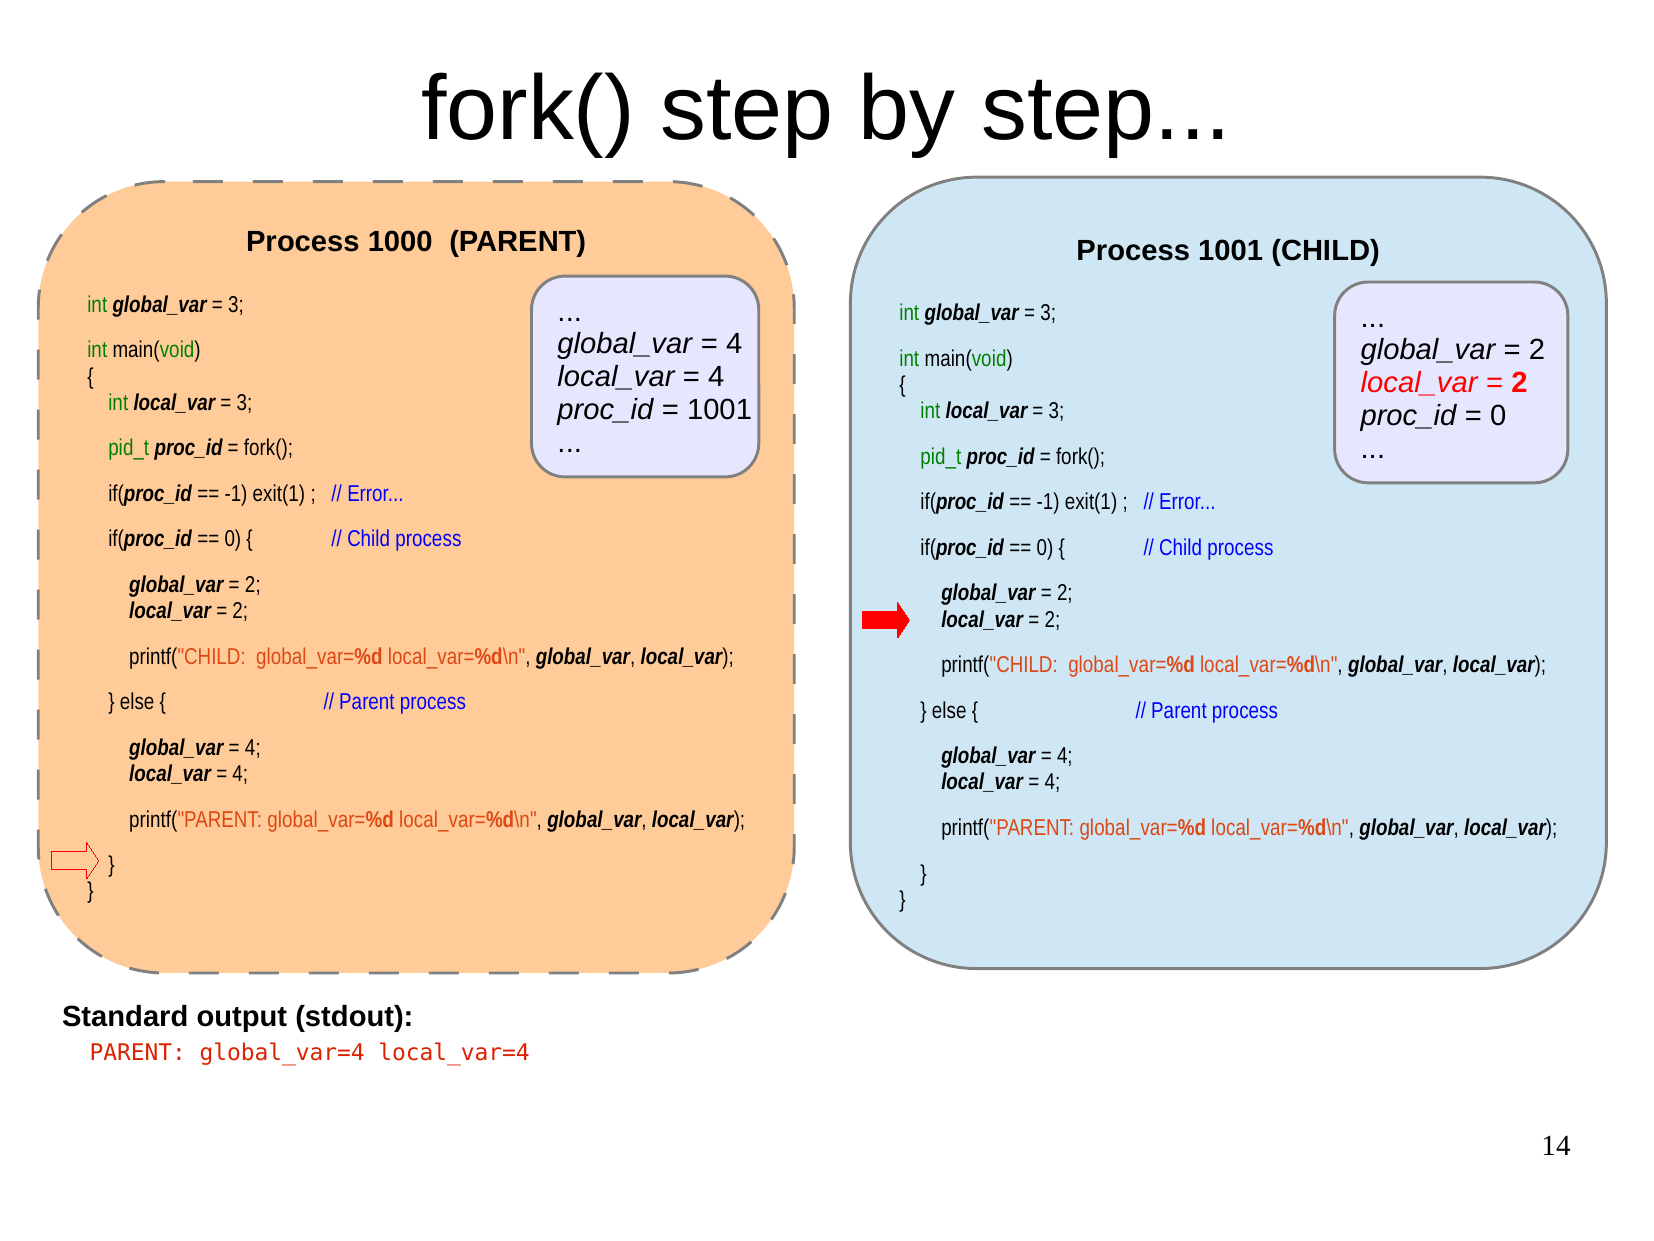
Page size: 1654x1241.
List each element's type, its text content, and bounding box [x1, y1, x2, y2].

text_box [862, 602, 910, 638]
text_box Process 1000 (PARENT) int global_var = 3; int main(void) { int local_var = 3; pid_t proc_id = fork(); if(proc_id == -1) exit(1) ; // Error... if(proc_id == 0) { // Child process global_var = 2; local_var = 2; printf("CHILD: global_var=%d local_var=%d\n", global_var, local_var); } else { // Parent process global_var = 4; local_var = 4; printf("PARENT: global_var=%d local_var=%d\n", global_var, local_var); } } [38, 181, 795, 973]
text_box Standard output (stdout): PARENT: global_var=4 local_var=4 [47, 992, 1619, 1193]
title fork() step by step... [82, 49, 1571, 166]
text_box Process 1001 (CHILD) int global_var = 3; int main(void) { int local_var = 3; pid_t proc_id = fork(); if(proc_id == -1) exit(1) ; // Error... if(proc_id == 0) { // Child process global_var = 2; local_var = 2; printf("CHILD: global_var=%d local_var=%d\n", global_var, local_var); } else { // Parent process global_var = 4; local_var = 4; printf("PARENT: global_var=%d local_var=%d\n", global_var, local_var); } } [850, 177, 1607, 969]
text_box ... global_var = 2 local_var = 2 proc_id = 0 ... [1334, 281, 1568, 483]
text_box ... global_var = 4 local_var = 4 proc_id = 1001 ... [531, 276, 759, 477]
